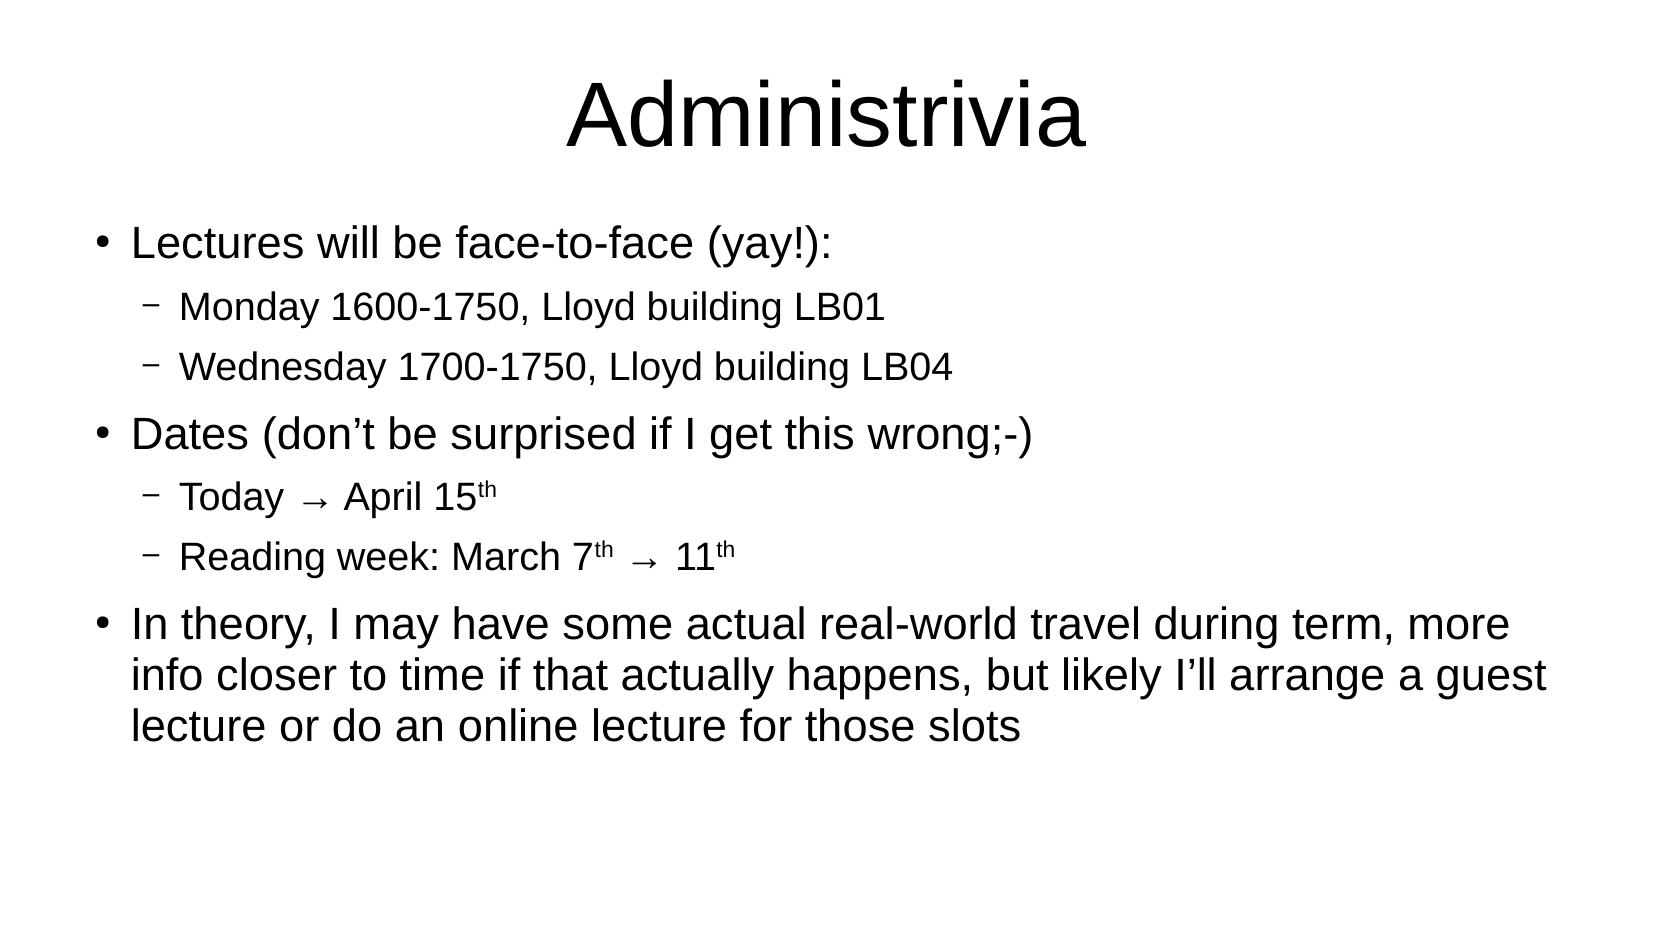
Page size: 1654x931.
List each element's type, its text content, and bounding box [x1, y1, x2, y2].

title Administrivia [82, 37, 1571, 193]
list Lectures will be face-to-face (yay!): Monday 1600-1750, Lloyd building LB01 Wednesday 1700-1750, Lloyd building LB04 Dates (don’t be surprised if I get this wrong;-) Today → April 15th Reading week: March 7th → 11th In theory, I may have some actual real-world travel during term, more info closer to time if that actually happens, but likely I’ll arrange a guest lecture or do an online lecture for those slots [82, 217, 1571, 758]
